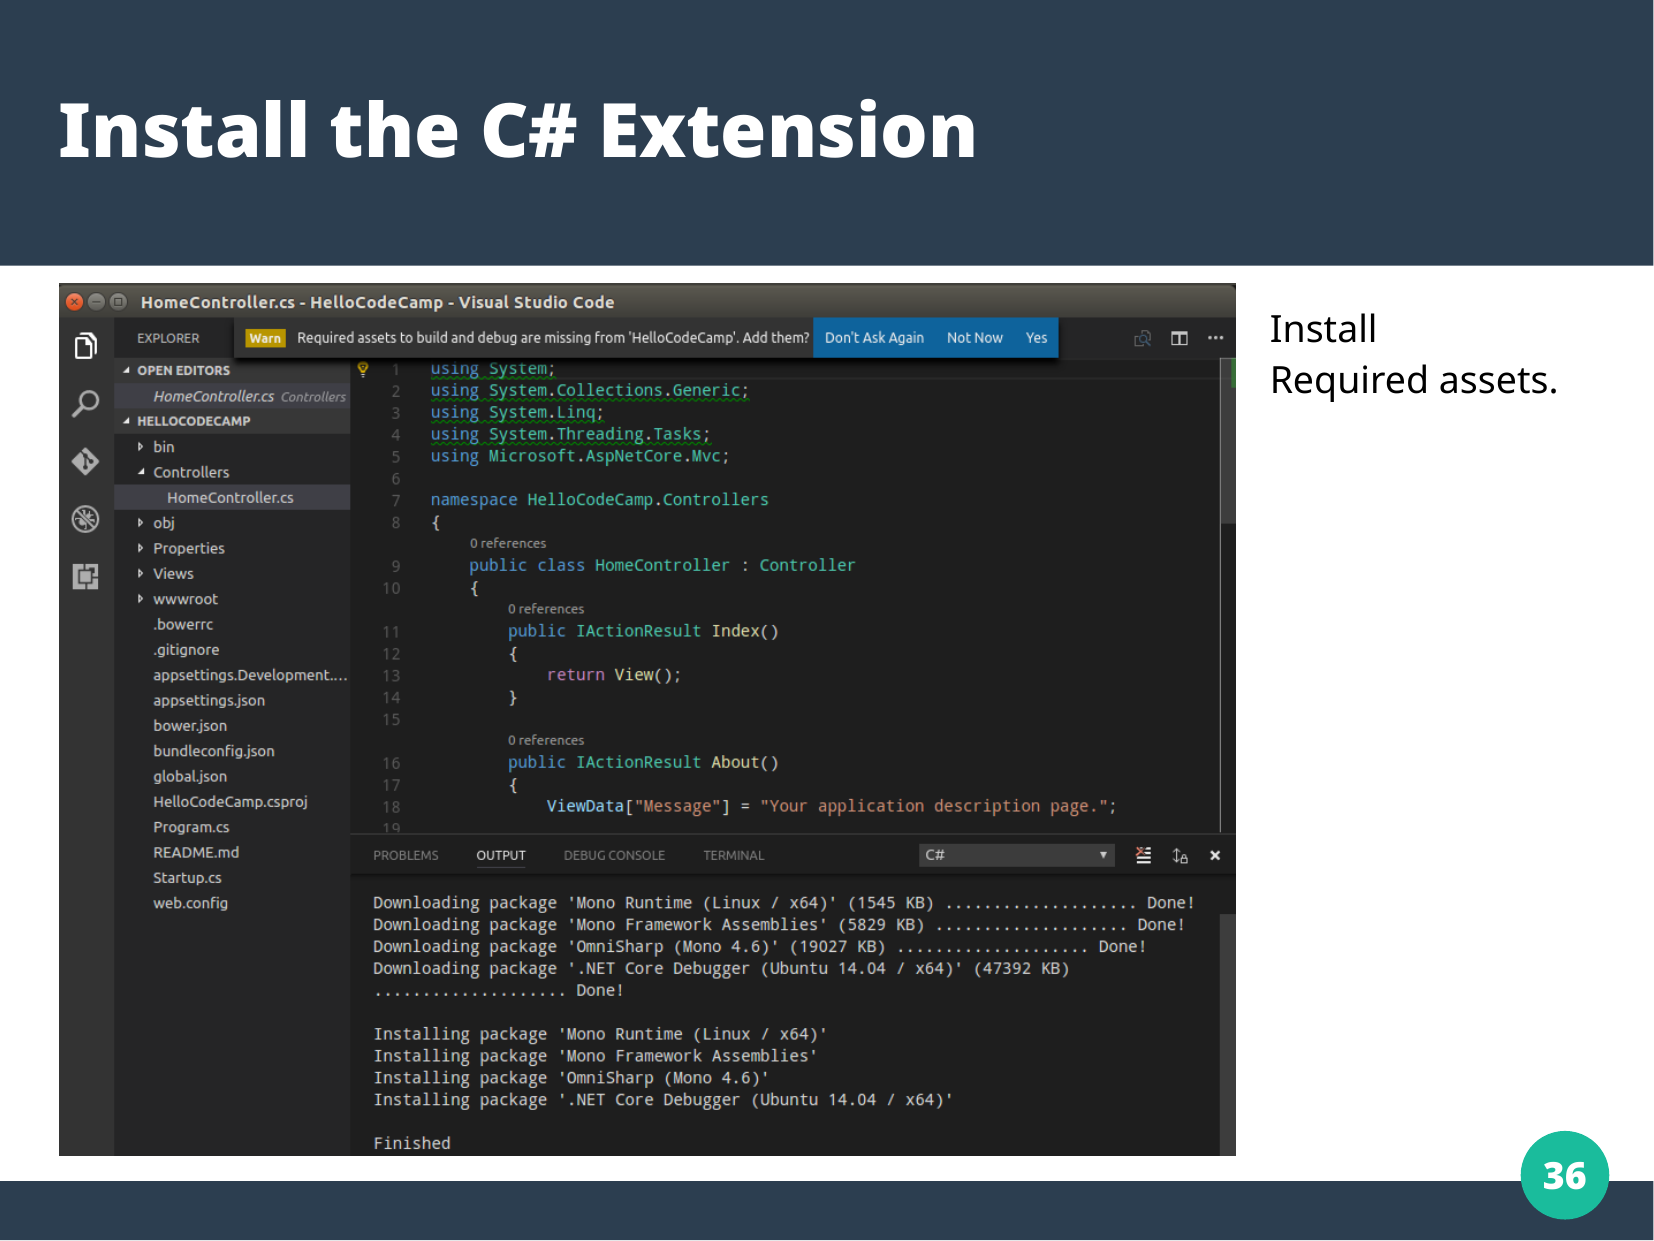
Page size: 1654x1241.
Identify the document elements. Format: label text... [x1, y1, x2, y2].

text_box Install Required assets. [1255, 295, 1595, 398]
picture [59, 283, 1236, 1156]
title Install the C# Extension [59, 49, 1595, 207]
